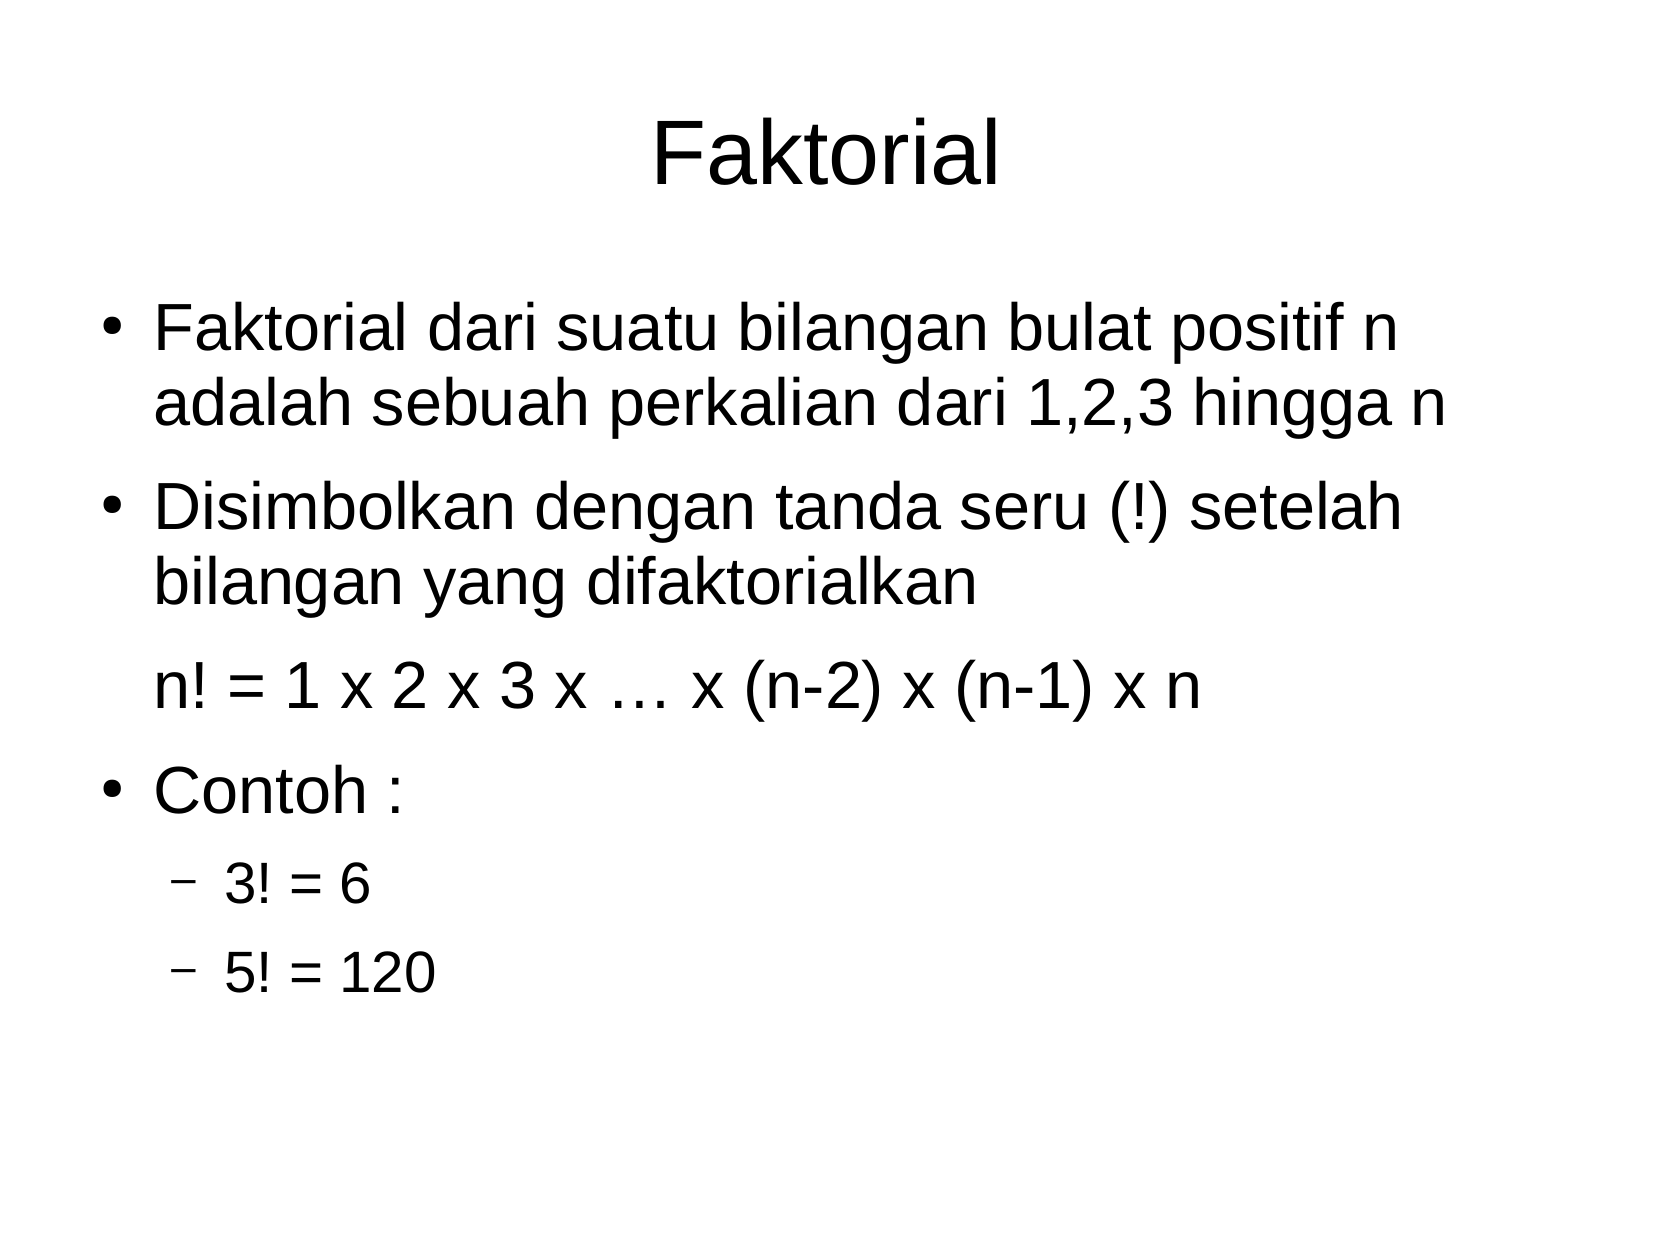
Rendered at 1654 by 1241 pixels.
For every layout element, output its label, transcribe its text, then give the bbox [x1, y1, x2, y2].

title Faktorial [82, 49, 1571, 257]
list Faktorial dari suatu bilangan bulat positif n adalah sebuah perkalian dari 1,2,3 hingga n Disimbolkan dengan tanda seru (!) setelah bilangan yang difaktorialkan n! = 1 x 2 x 3 x … x (n-2) x (n-1) x n Contoh : 3! = 6 5! = 120 [82, 290, 1571, 1010]
